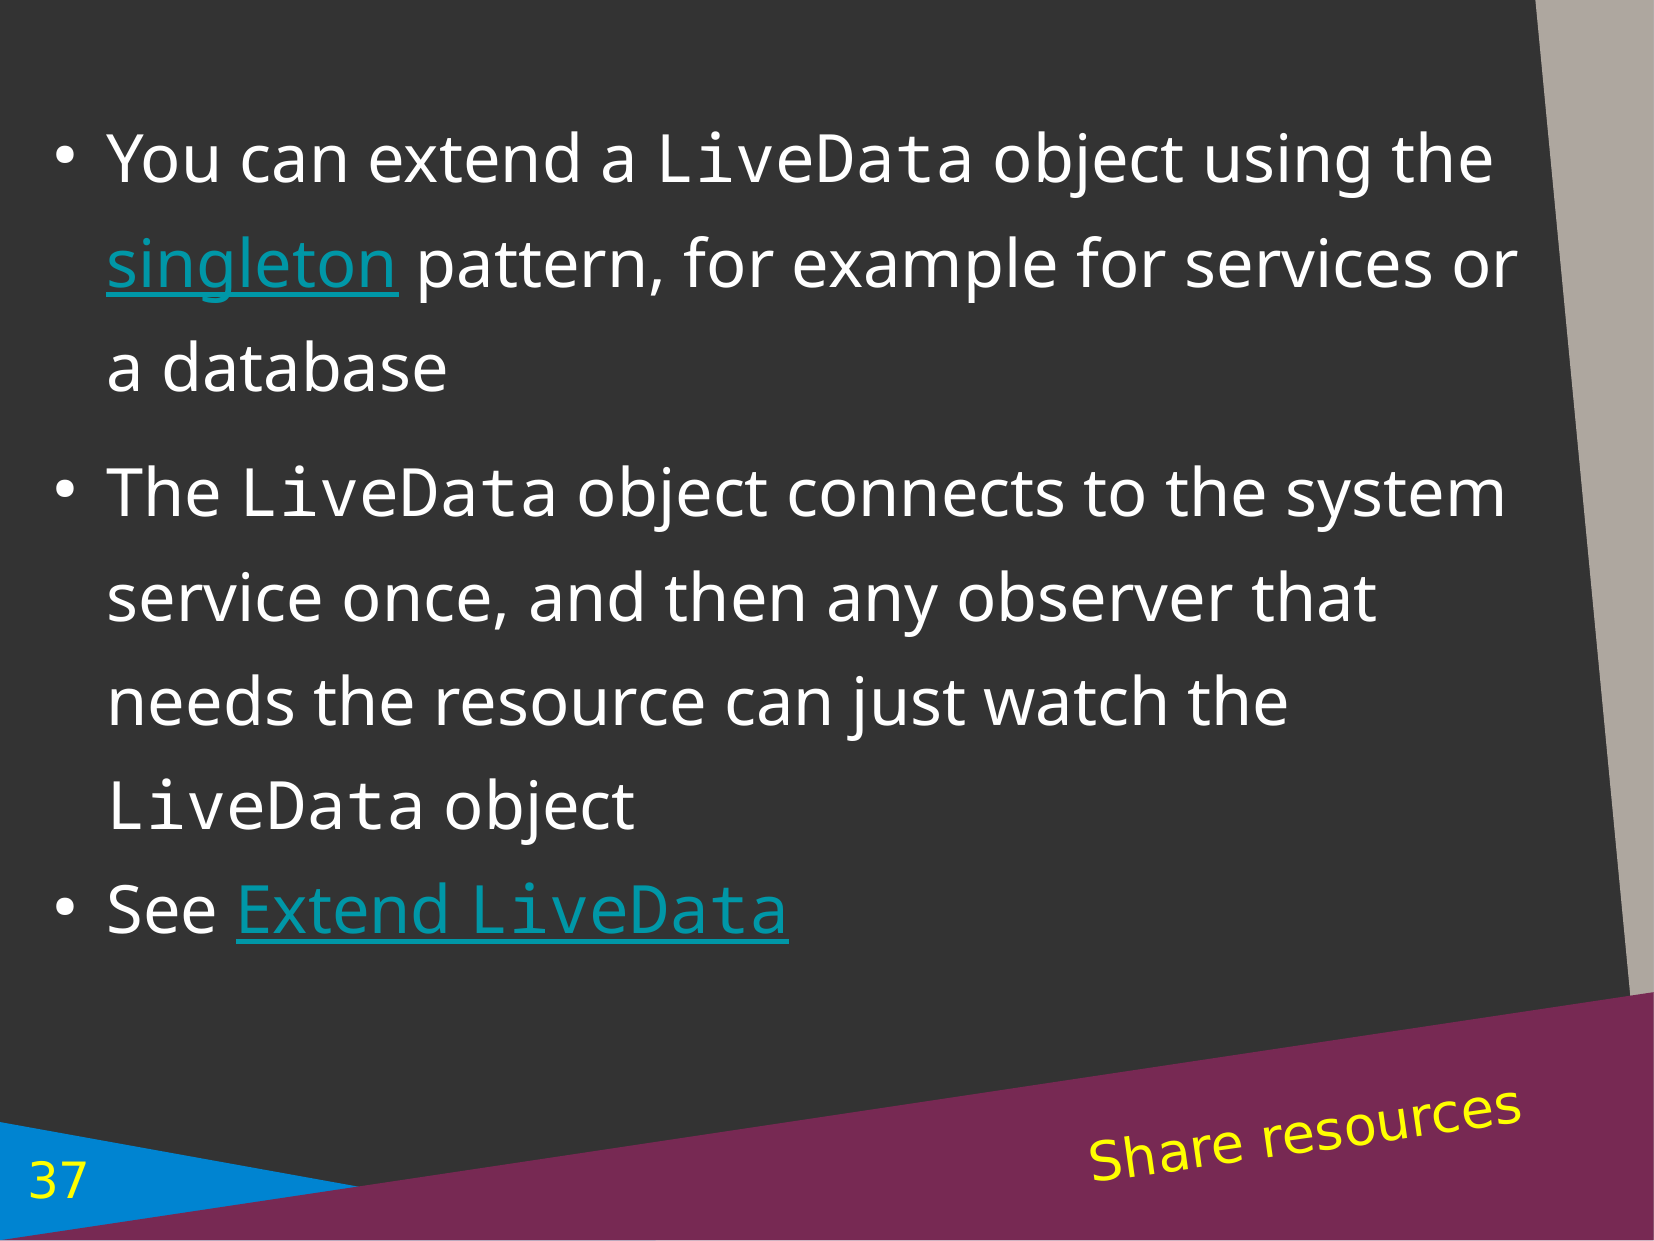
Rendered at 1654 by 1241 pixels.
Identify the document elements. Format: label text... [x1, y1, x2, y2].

list You can extend a LiveData object using the singleton pattern, for example for services or a database The LiveData object connects to the system service once, and then any observer that needs the resource can just watch the LiveData object See Extend LiveData [35, 59, 1524, 993]
title Share resources [956, 995, 1654, 1241]
